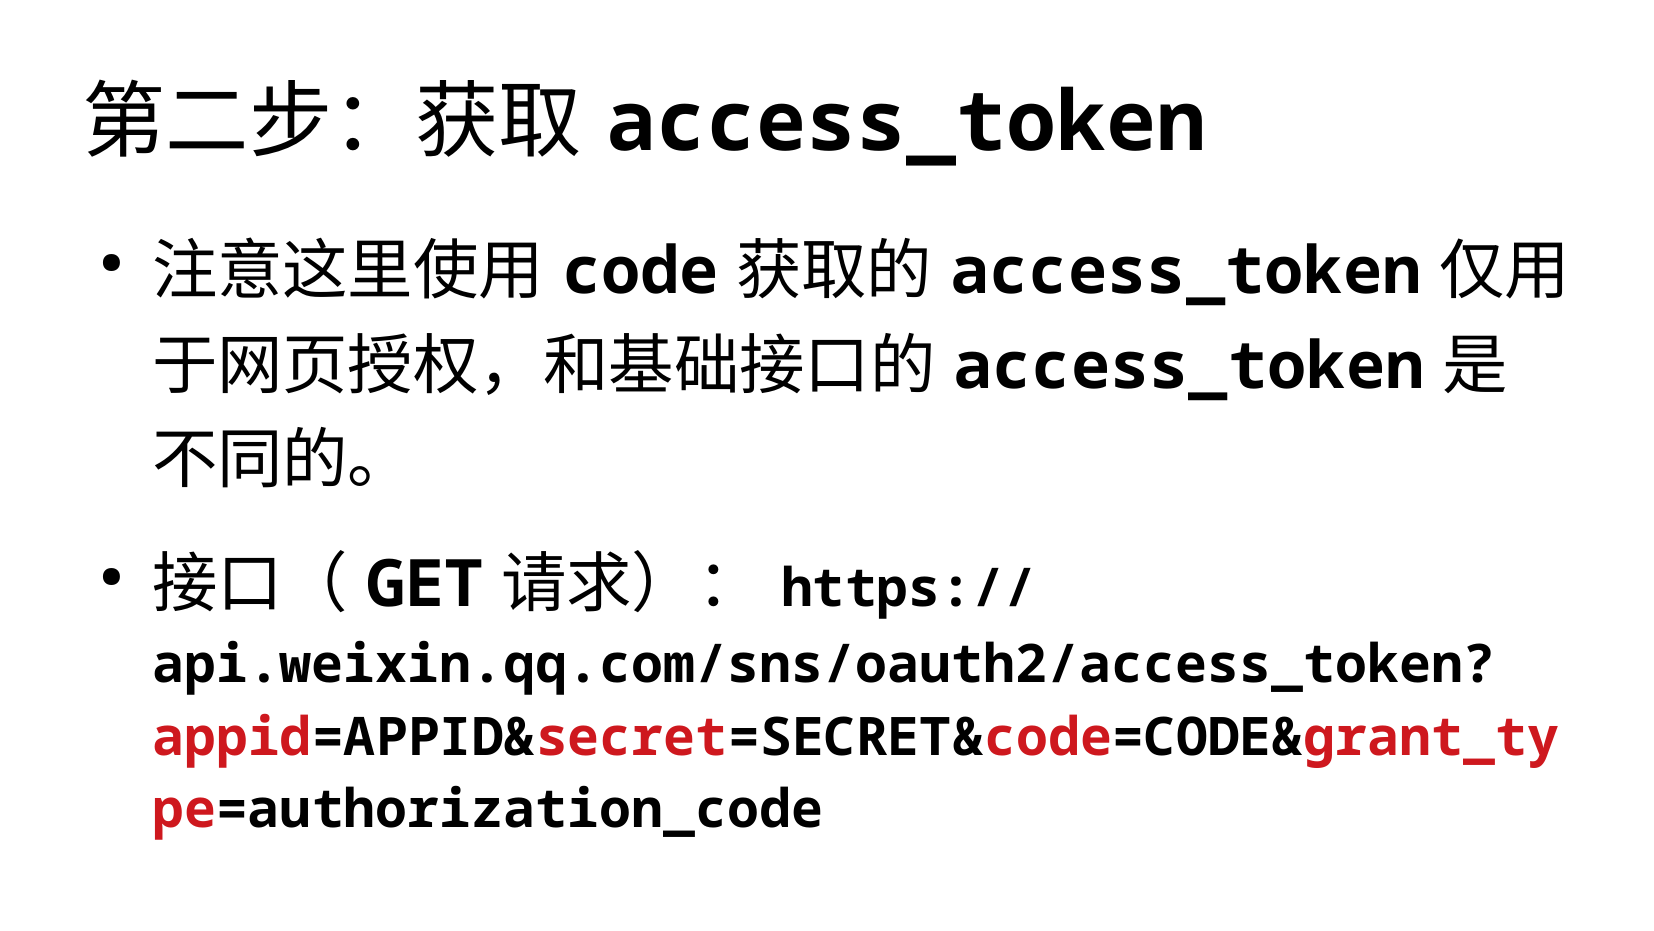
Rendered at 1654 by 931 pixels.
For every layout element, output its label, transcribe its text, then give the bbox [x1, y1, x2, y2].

title 第二步：获取access_token [82, 37, 1571, 193]
list 注意这里使用code获取的access_token仅用于网页授权，和基础接口的access_token是不同的。 接口（GET请求）：https://api.weixin.qq.com/sns/oauth2/access_token?appid=APPID&secret=SECRET&code=CODE&grant_type=authorization_code [82, 217, 1571, 848]
